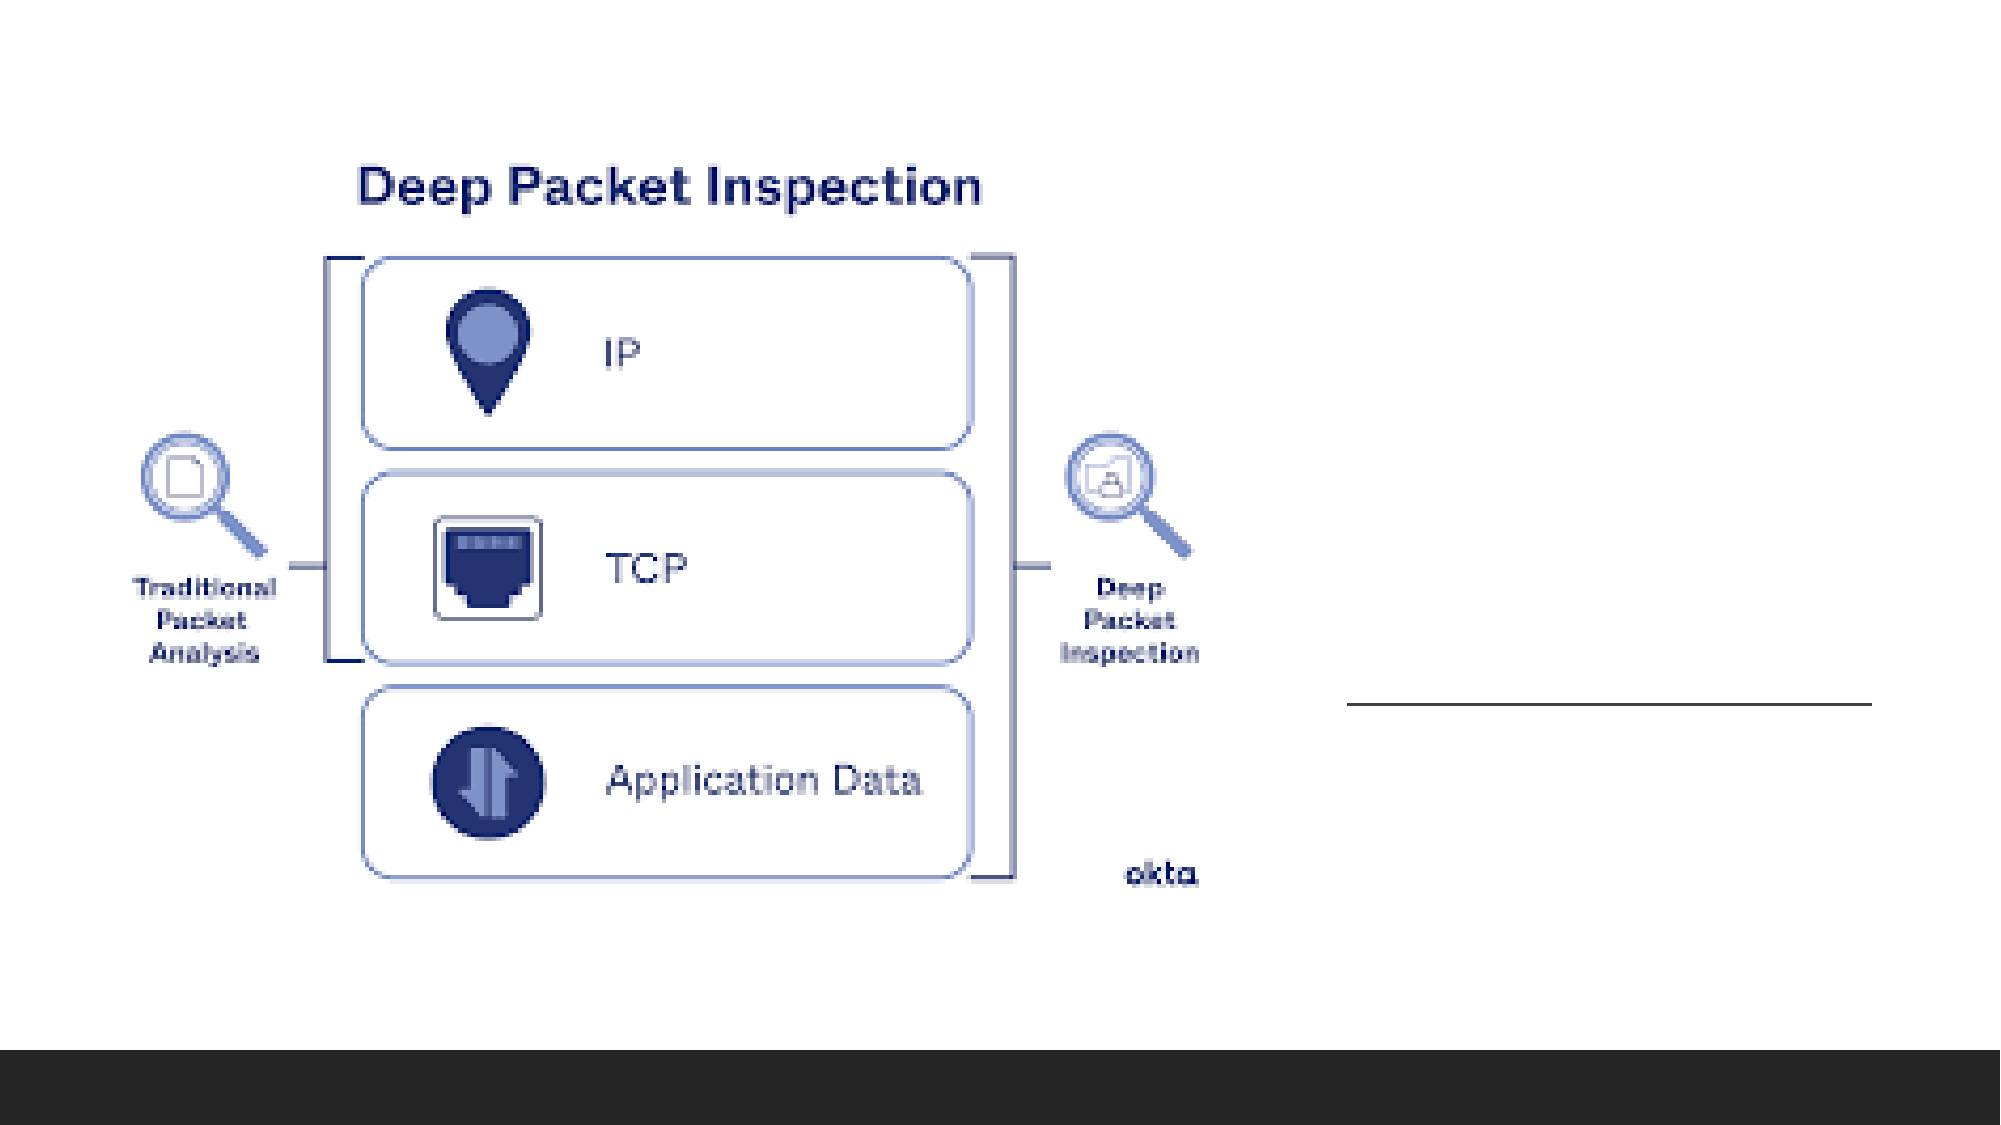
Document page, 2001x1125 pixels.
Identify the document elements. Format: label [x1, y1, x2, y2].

picture [103, 121, 1238, 918]
text_box [0, 0, 2000, 1125]
